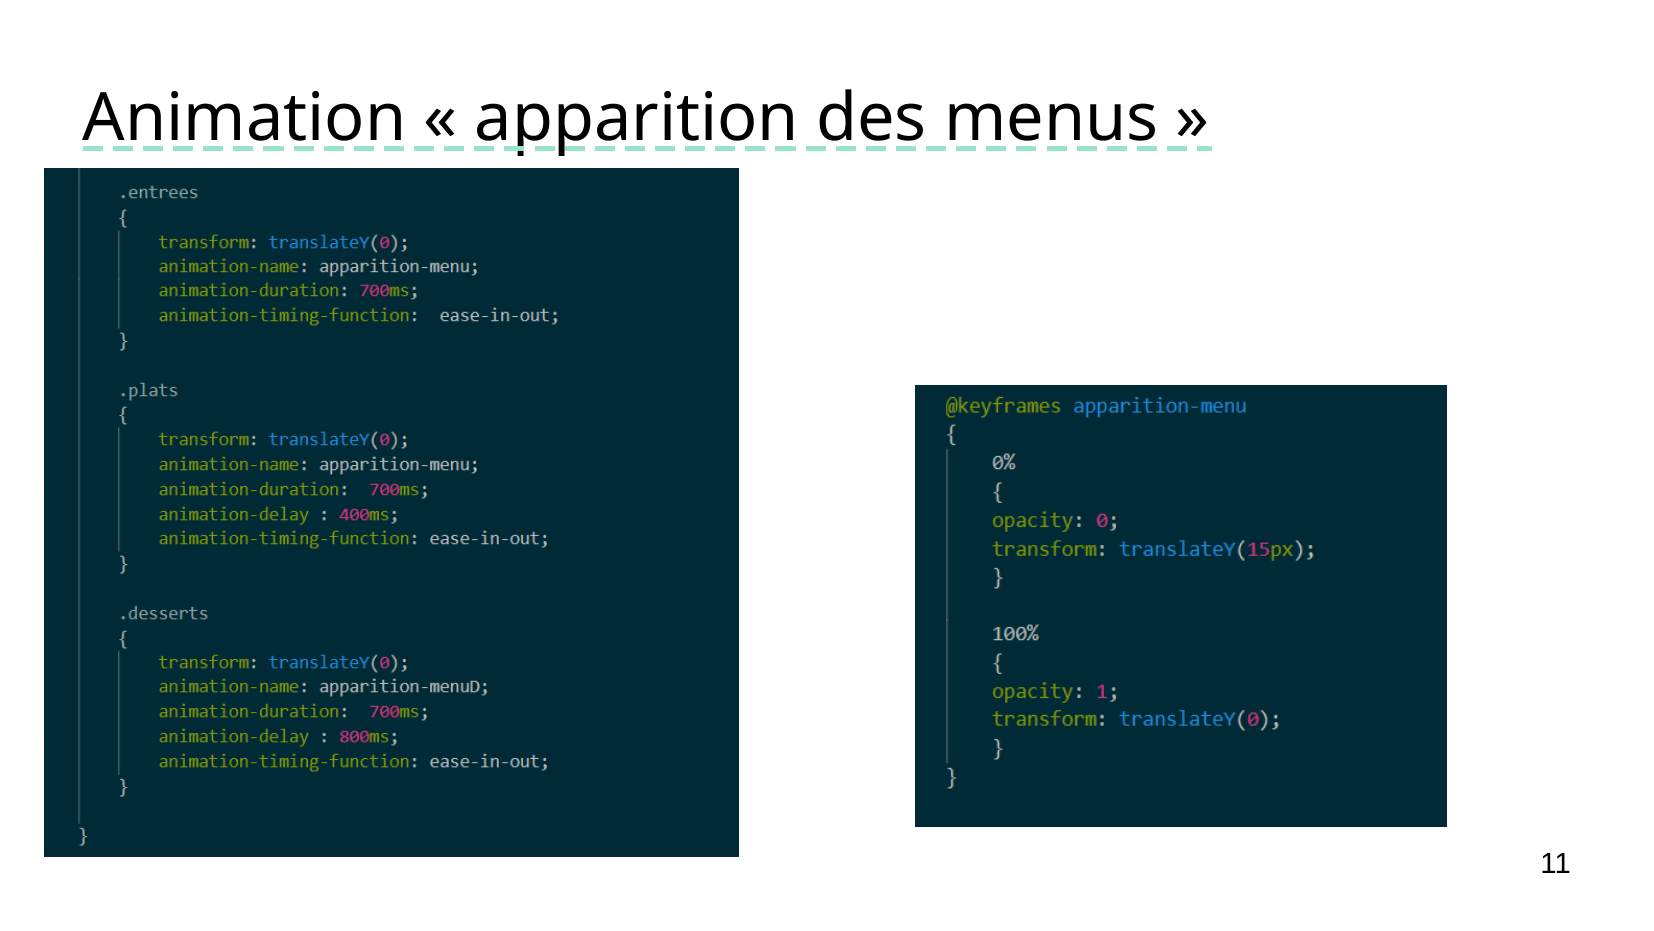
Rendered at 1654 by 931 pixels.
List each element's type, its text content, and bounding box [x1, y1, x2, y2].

picture [451, 461, 469, 470]
picture [1016, 715, 1037, 725]
picture [189, 733, 207, 742]
picture [189, 312, 207, 321]
picture [259, 283, 283, 296]
picture [1283, 545, 1292, 556]
picture [949, 426, 953, 443]
picture [1086, 402, 1100, 417]
picture [164, 511, 177, 520]
picture [370, 285, 374, 296]
picture [1254, 713, 1259, 725]
picture [235, 511, 248, 520]
picture [361, 658, 368, 667]
picture [189, 758, 207, 767]
picture [336, 263, 348, 276]
picture [341, 758, 353, 767]
picture [260, 755, 267, 767]
picture [376, 285, 408, 296]
picture [996, 654, 1000, 673]
picture [210, 755, 216, 767]
picture [1145, 399, 1149, 412]
picture [1041, 715, 1048, 725]
picture [1144, 716, 1153, 725]
picture [341, 535, 353, 544]
picture [180, 436, 187, 445]
picture [407, 683, 414, 692]
picture [992, 517, 1036, 531]
picture [279, 535, 289, 544]
picture [395, 484, 414, 495]
picture [517, 759, 523, 766]
picture [393, 758, 406, 767]
picture [371, 755, 377, 767]
picture [235, 486, 248, 495]
picture [162, 312, 177, 321]
picture [235, 287, 248, 296]
picture [362, 285, 368, 296]
picture [336, 683, 348, 696]
picture [380, 706, 394, 717]
picture [992, 688, 1036, 702]
picture [164, 708, 177, 717]
picture [1239, 711, 1244, 730]
picture [1005, 715, 1014, 725]
picture [259, 482, 283, 495]
picture [395, 706, 414, 717]
picture [355, 510, 364, 519]
picture [1102, 402, 1107, 412]
picture [190, 436, 198, 445]
picture [996, 483, 1000, 502]
picture [235, 683, 248, 692]
picture [1201, 402, 1216, 412]
picture [361, 758, 367, 767]
picture [517, 535, 523, 543]
picture [229, 758, 248, 767]
picture [362, 263, 368, 272]
picture [362, 461, 368, 470]
picture [1272, 546, 1277, 560]
picture [393, 433, 397, 445]
picture [1053, 684, 1060, 698]
picture [1132, 716, 1141, 725]
picture [219, 436, 233, 445]
picture [1132, 546, 1142, 555]
picture [1225, 544, 1234, 555]
picture [1248, 715, 1253, 725]
picture [365, 509, 379, 520]
picture [219, 659, 233, 668]
picture [260, 461, 298, 470]
picture [362, 683, 368, 692]
picture [330, 754, 337, 767]
picture [396, 312, 403, 321]
picture [140, 189, 148, 198]
picture [300, 312, 308, 321]
picture [189, 486, 207, 495]
picture [1040, 517, 1048, 527]
picture [430, 683, 443, 692]
picture [1225, 713, 1233, 725]
picture [190, 659, 198, 668]
picture [1062, 715, 1096, 725]
picture [259, 507, 278, 520]
picture [235, 263, 248, 272]
picture [430, 461, 443, 470]
picture [341, 312, 353, 321]
picture [210, 655, 216, 668]
picture [162, 263, 177, 272]
picture [949, 768, 954, 788]
picture [300, 733, 308, 746]
picture [189, 263, 207, 272]
picture [527, 312, 539, 321]
picture [380, 484, 394, 495]
picture [189, 287, 207, 296]
picture [300, 758, 318, 771]
picture [947, 397, 967, 417]
picture [219, 239, 233, 248]
picture [407, 263, 414, 272]
picture [336, 461, 348, 474]
picture [170, 436, 177, 445]
picture [1276, 545, 1281, 555]
picture [260, 683, 298, 692]
picture [189, 461, 207, 470]
picture [190, 239, 198, 248]
picture [240, 659, 249, 668]
picture [170, 239, 177, 248]
picture [1062, 688, 1072, 702]
picture [1109, 402, 1118, 412]
picture [1062, 517, 1072, 531]
picture [260, 263, 298, 272]
picture [1041, 545, 1048, 556]
picture [235, 733, 248, 742]
picture [300, 511, 308, 524]
picture [170, 659, 177, 668]
picture [393, 236, 397, 248]
picture [240, 436, 249, 445]
picture [995, 568, 1000, 588]
picture [164, 486, 177, 495]
picture [162, 287, 177, 296]
picture [164, 461, 177, 470]
picture [407, 461, 414, 470]
picture [320, 287, 338, 296]
picture [1262, 711, 1267, 730]
picture [279, 312, 289, 321]
picture [1040, 688, 1048, 698]
picture [240, 239, 249, 248]
picture [992, 712, 1002, 725]
picture [340, 509, 347, 520]
picture [235, 461, 248, 470]
picture [380, 657, 389, 668]
picture [189, 511, 207, 520]
picture [259, 729, 278, 742]
picture [361, 435, 368, 444]
picture [310, 312, 318, 325]
picture [993, 542, 1001, 556]
picture [340, 732, 354, 742]
picture [396, 535, 403, 544]
picture [430, 263, 443, 272]
picture [1099, 685, 1107, 698]
picture [981, 397, 1003, 417]
picture [970, 402, 979, 412]
picture [994, 627, 1002, 640]
picture [1005, 402, 1014, 412]
picture [1016, 545, 1037, 556]
picture [320, 708, 338, 717]
picture [993, 454, 1016, 469]
picture [1004, 625, 1038, 640]
picture [1054, 710, 1060, 725]
picture [1053, 513, 1060, 527]
picture [1097, 514, 1107, 527]
picture [235, 708, 248, 717]
picture [320, 486, 333, 495]
picture [1297, 541, 1302, 560]
picture [235, 535, 248, 544]
picture [995, 739, 1000, 759]
picture [365, 731, 379, 742]
picture [1005, 545, 1009, 555]
picture [164, 683, 177, 692]
picture [164, 733, 177, 742]
picture [1016, 402, 1059, 412]
picture [380, 237, 389, 248]
picture [189, 708, 207, 717]
picture [235, 312, 248, 321]
picture [189, 683, 207, 692]
picture [164, 535, 177, 544]
picture [180, 660, 187, 668]
picture [355, 732, 364, 741]
picture [451, 263, 469, 272]
picture [1062, 545, 1096, 556]
picture [1249, 543, 1255, 555]
title Animation « apparition des menus » [82, 37, 1571, 193]
picture [1173, 402, 1182, 412]
picture [1239, 541, 1244, 560]
picture [1074, 402, 1083, 412]
picture [129, 387, 136, 400]
picture [380, 434, 389, 445]
picture [279, 758, 289, 767]
picture [446, 681, 472, 692]
picture [290, 287, 298, 296]
picture [180, 239, 187, 248]
picture [259, 704, 283, 717]
picture [189, 535, 207, 544]
picture [361, 238, 368, 247]
picture [162, 758, 177, 767]
picture [300, 535, 318, 548]
